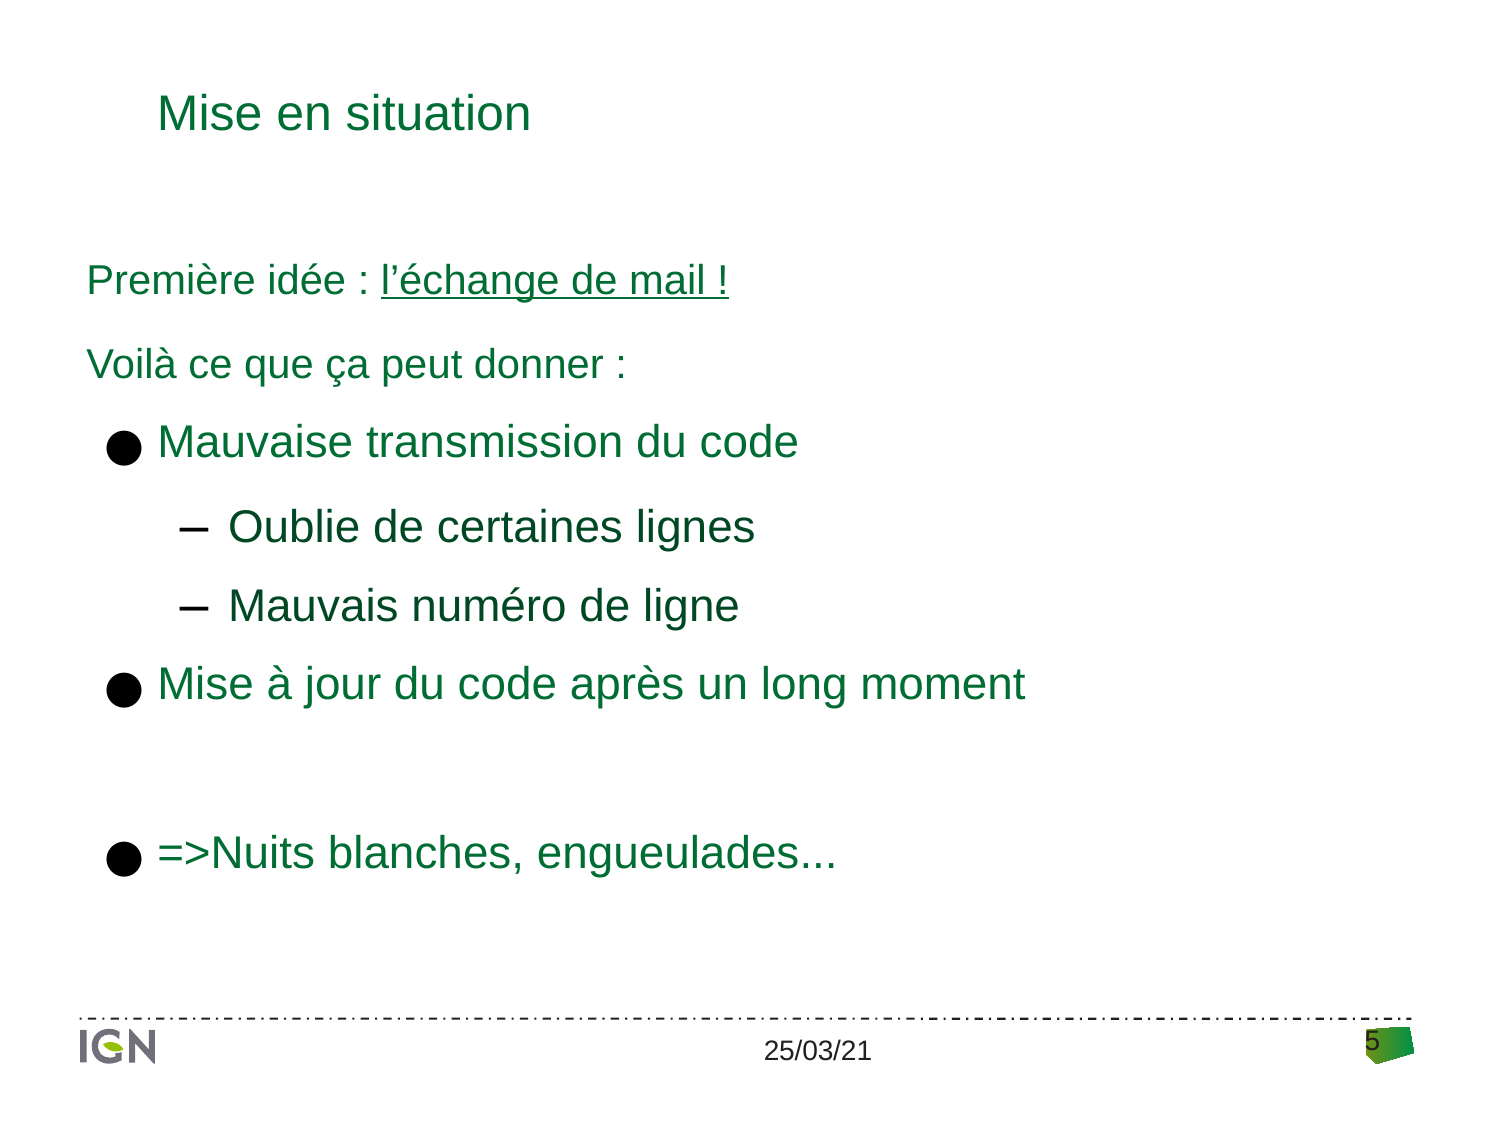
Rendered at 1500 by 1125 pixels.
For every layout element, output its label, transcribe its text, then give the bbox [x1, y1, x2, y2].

text_box Mise en situation [142, 81, 1339, 141]
text_box 25/03/21 [749, 1025, 894, 1064]
text_box <number> [1349, 1015, 1427, 1076]
text_box Première idée : l’échange de mail ! Voilà ce que ça peut donner : Mauvaise transmission du code Oublie de certaines lignes Mauvais numéro de ligne Mise à jour du code après un long moment =>Nuits blanches, engueulades... [71, 252, 1272, 1002]
